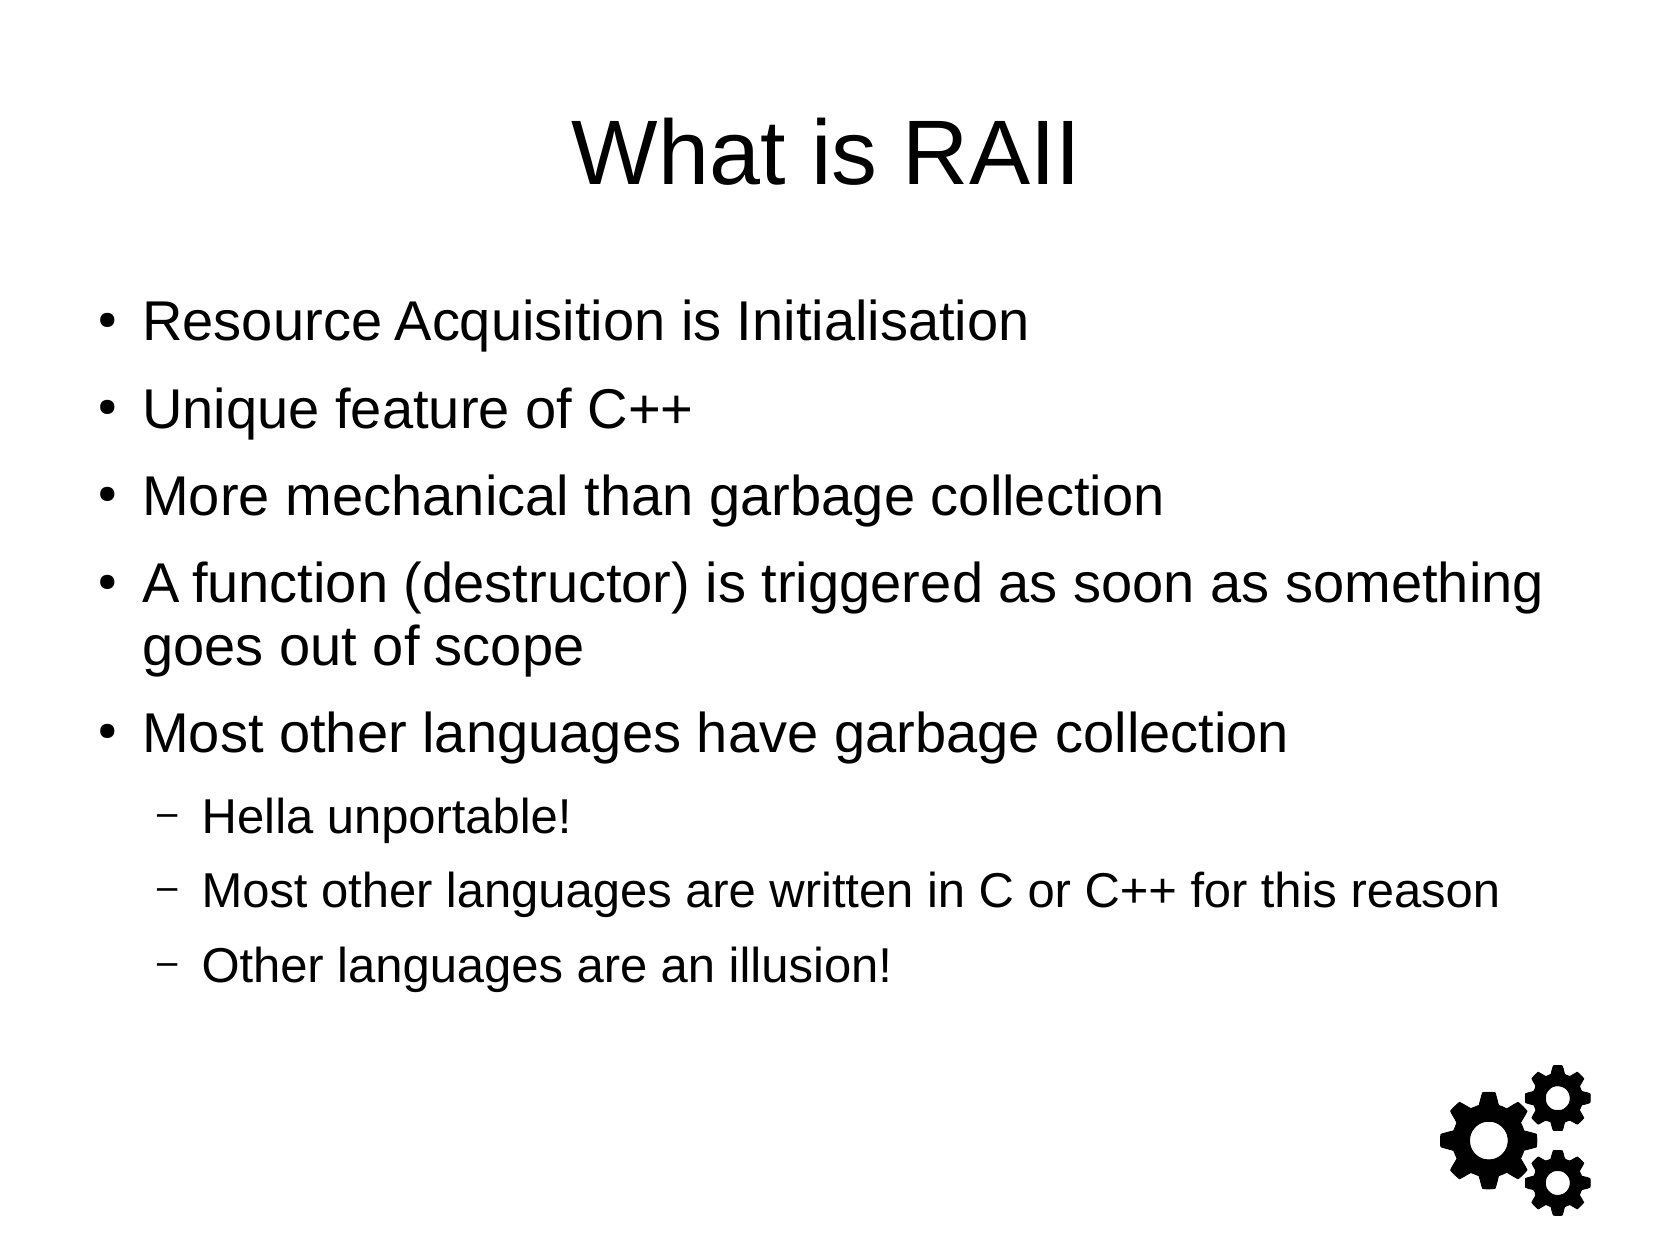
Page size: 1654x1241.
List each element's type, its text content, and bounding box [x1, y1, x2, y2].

title What is RAII [82, 49, 1571, 257]
list Resource Acquisition is Initialisation Unique feature of C++ More mechanical than garbage collection A function (destructor) is triggered as soon as something goes out of scope Most other languages have garbage collection Hella unportable! Most other languages are written in C or C++ for this reason Other languages are an illusion! [82, 290, 1571, 1010]
picture [1440, 1065, 1591, 1216]
